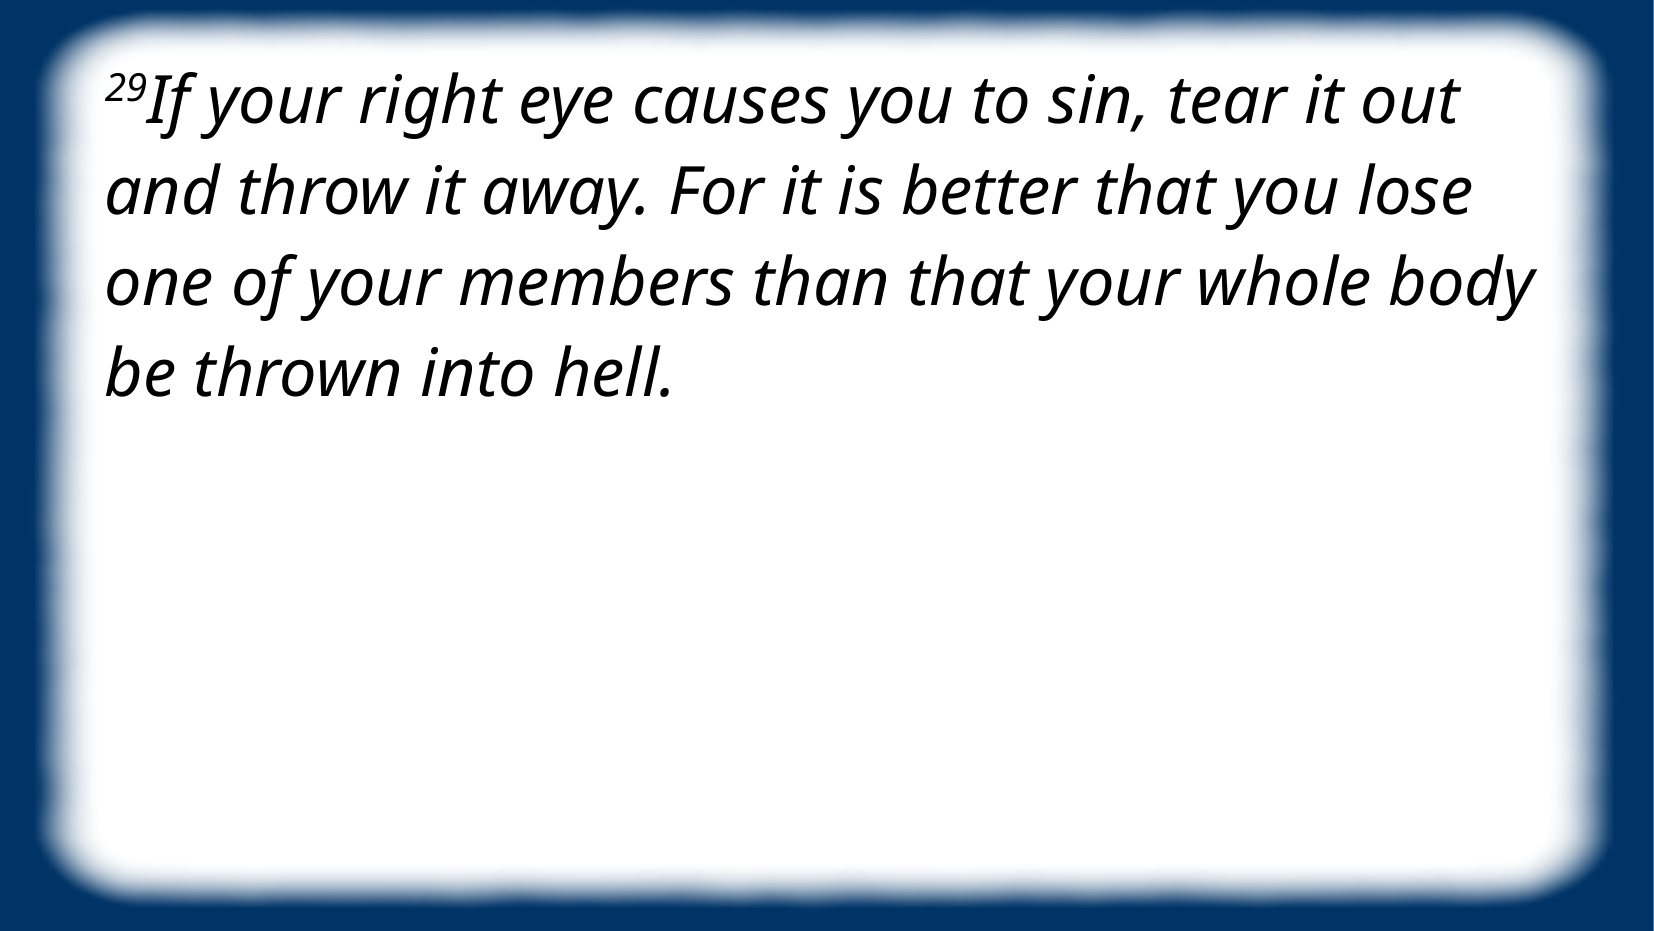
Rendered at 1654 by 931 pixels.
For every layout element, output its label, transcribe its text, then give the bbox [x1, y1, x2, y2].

picture [0, 0, 1654, 931]
text_box 29If your right eye causes you to sin, tear it out and throw it away. For it is better that you lose one of your members than that your whole body be thrown into hell. [90, 45, 1561, 415]
